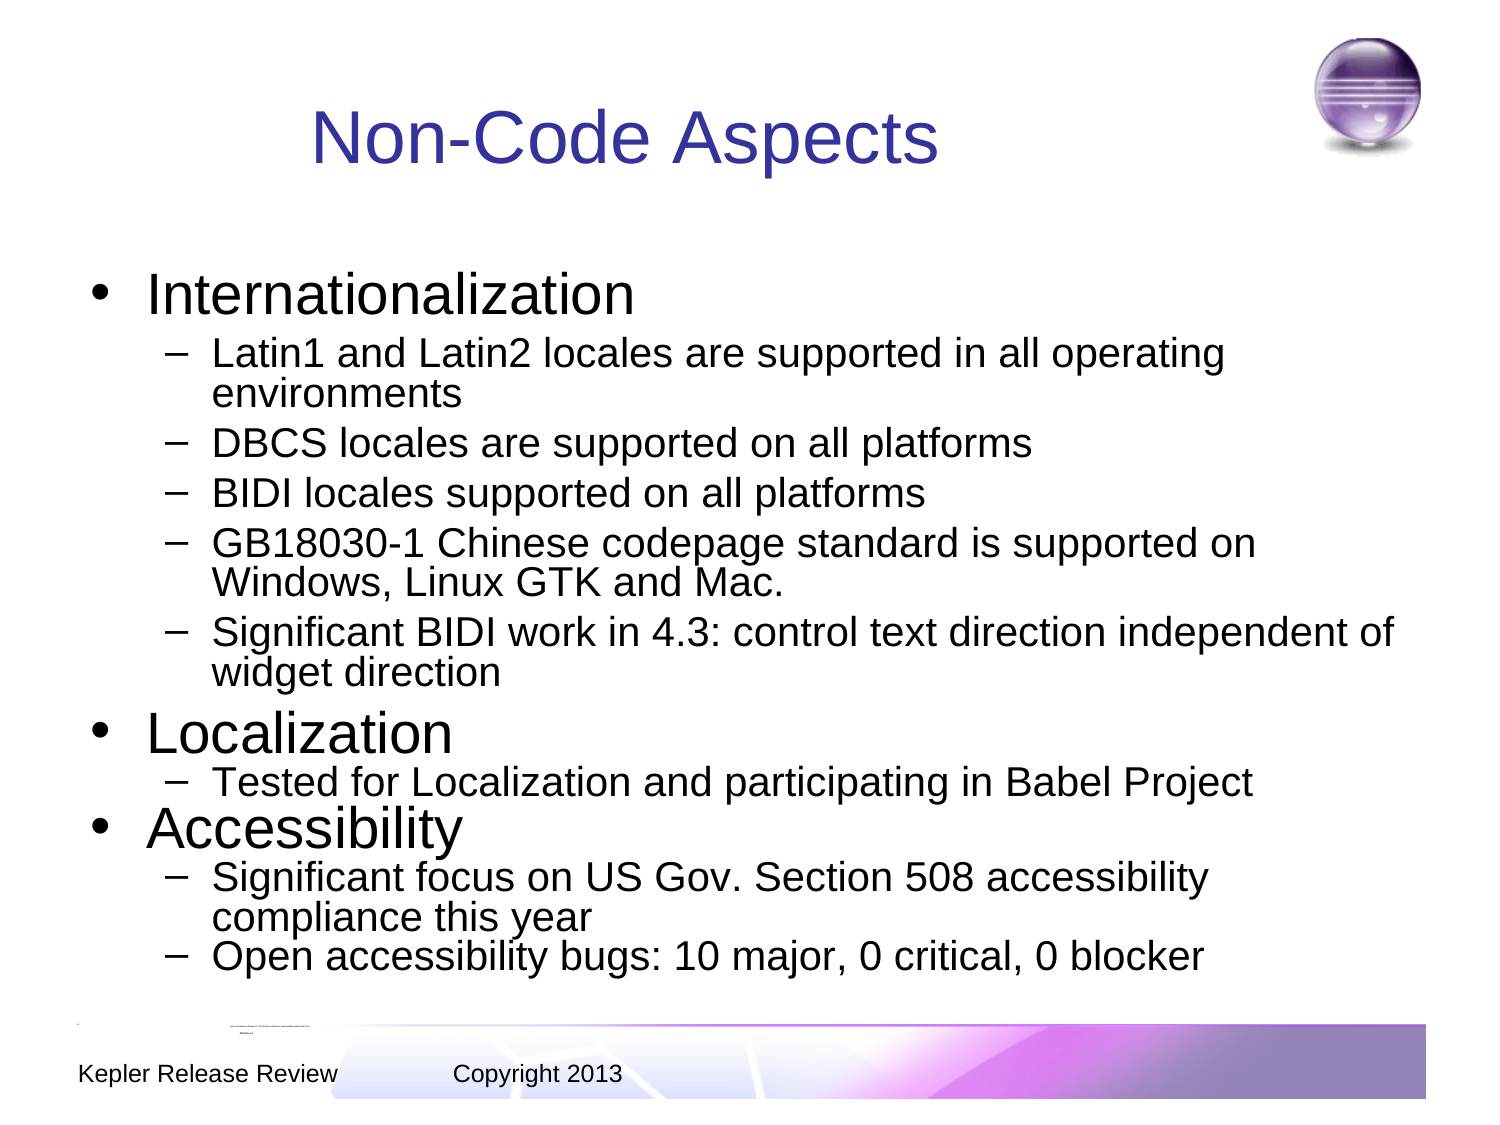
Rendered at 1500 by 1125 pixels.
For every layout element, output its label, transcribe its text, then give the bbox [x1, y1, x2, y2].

picture [1307, 37, 1426, 157]
list Internationalization Latin1 and Latin2 locales are supported in all operating environments DBCS locales are supported on all platforms BIDI locales supported on all platforms GB18030-1 Chinese codepage standard is supported on Windows, Linux GTK and Mac. Significant BIDI work in 4.3: control text direction independent of widget direction Localization Tested for Localization and participating in Babel Project Accessibility Significant focus on US Gov. Section 508 accessibility compliance this year Open accessibility bugs: 10 major, 0 critical, 0 blocker [75, 262, 1426, 1125]
title Non-Code Aspects [74, 45, 1176, 233]
